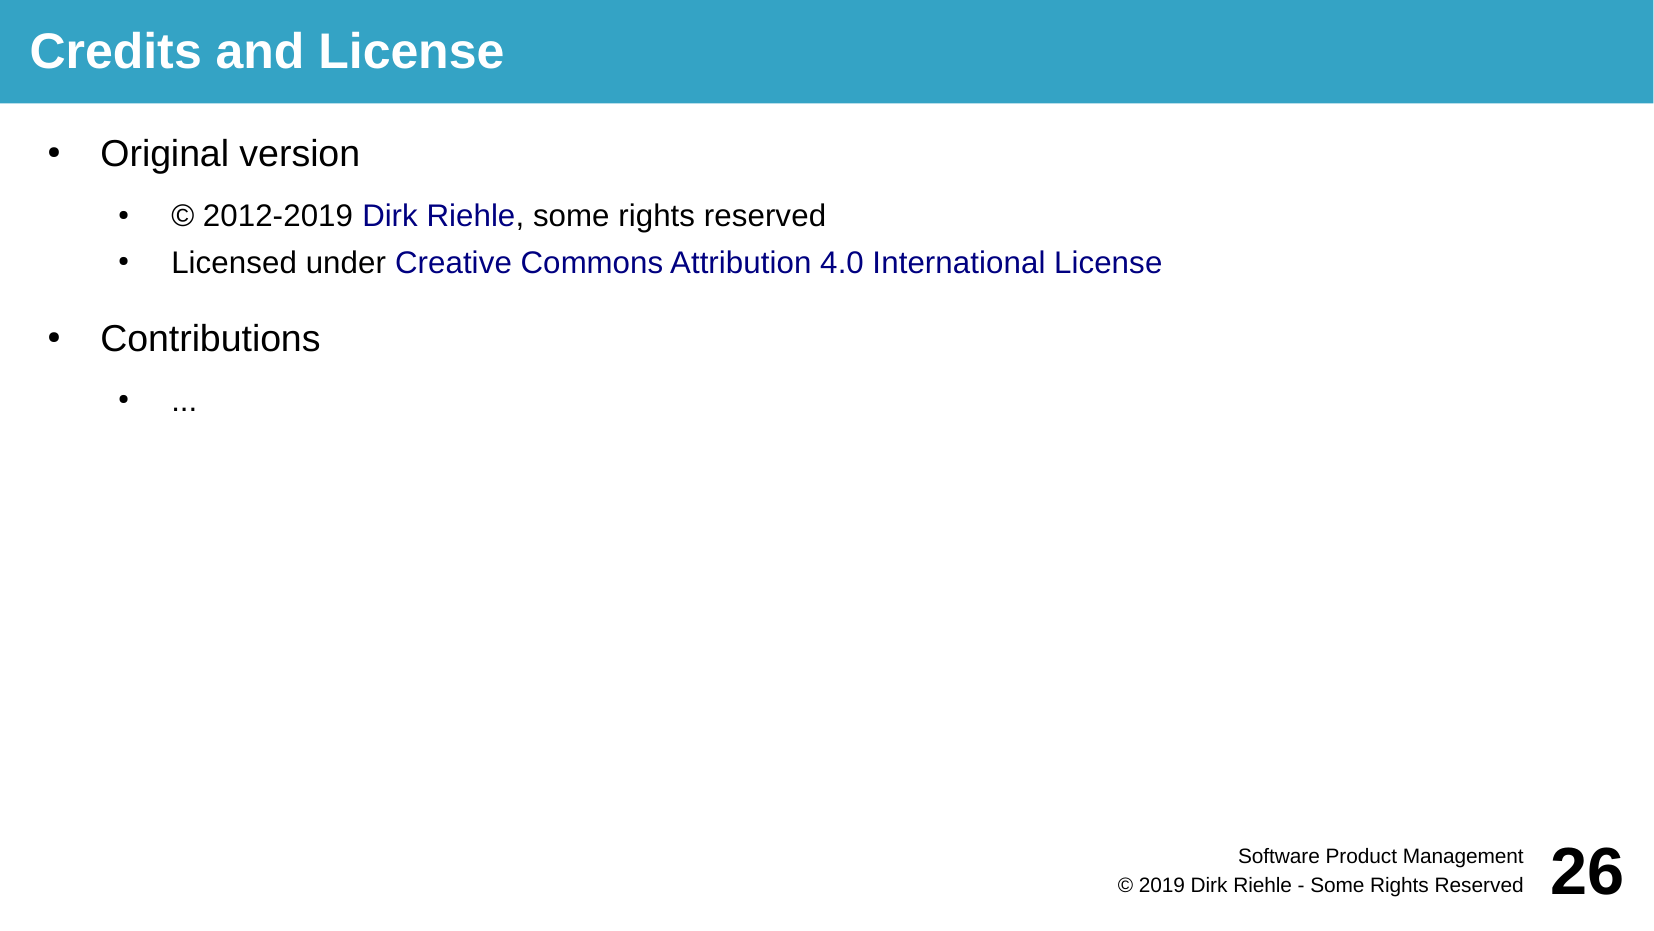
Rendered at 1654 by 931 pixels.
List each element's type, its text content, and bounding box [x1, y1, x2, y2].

title Credits and License [0, 0, 1654, 104]
list Original version © 2012-2019 Dirk Riehle, some rights reserved Licensed under Creative Commons Attribution 4.0 International License Contributions ... [29, 132, 1625, 813]
